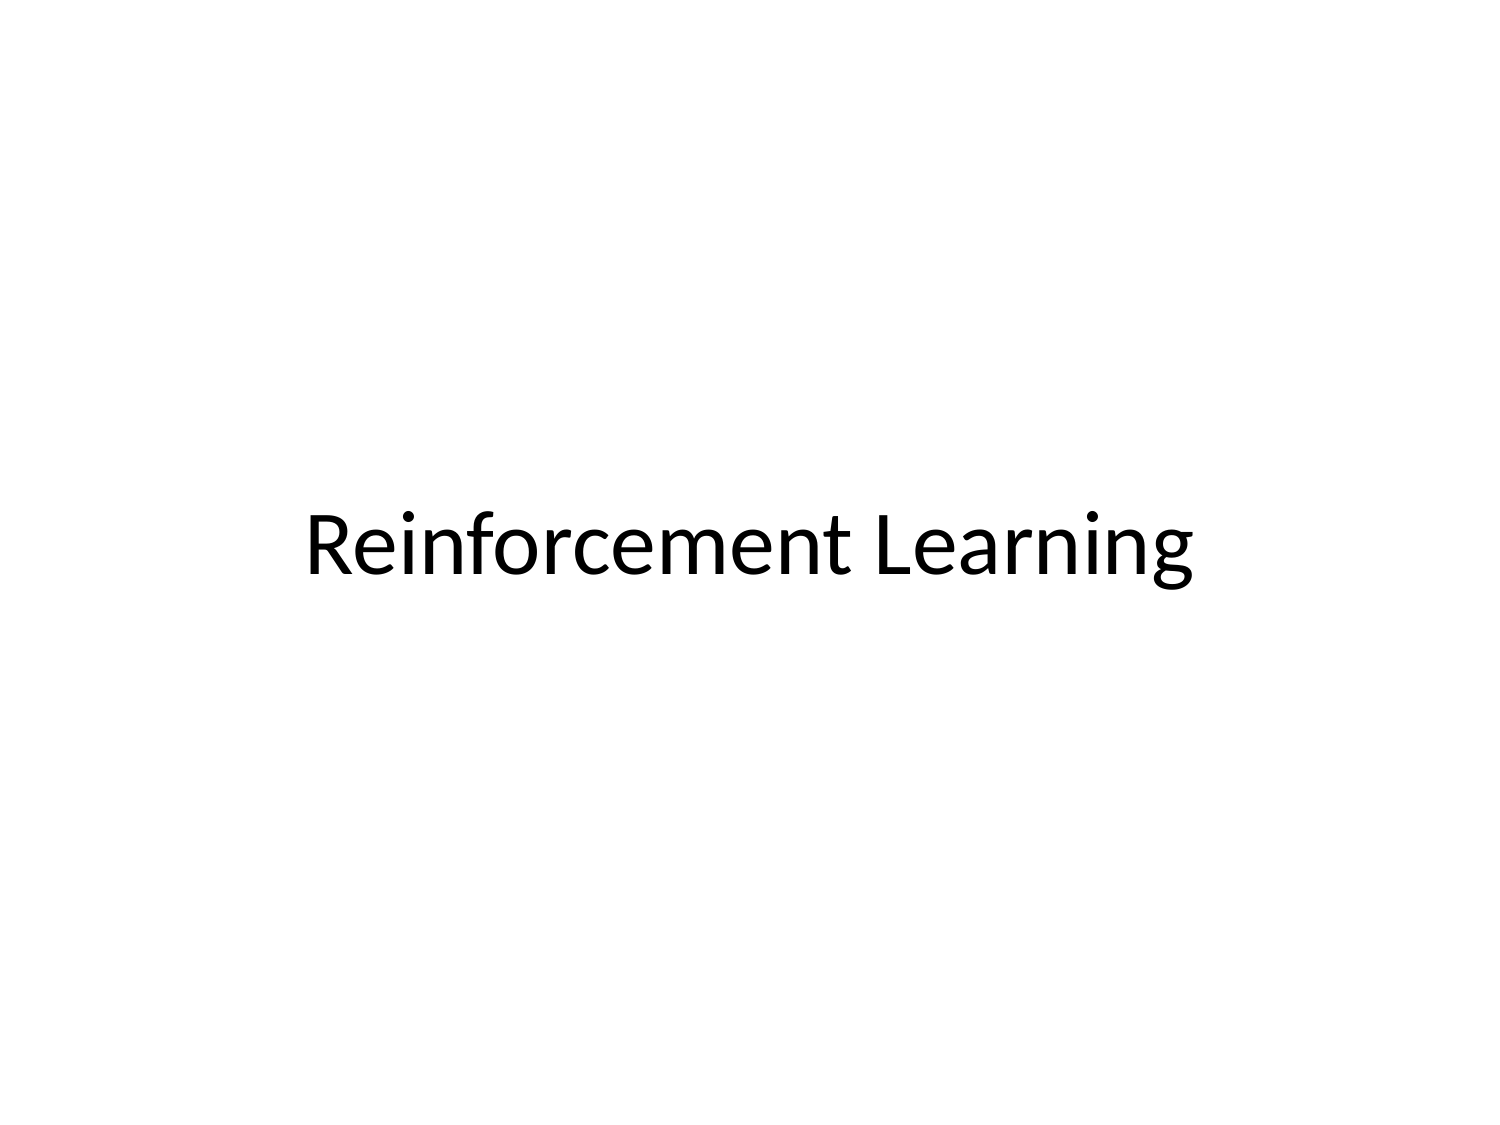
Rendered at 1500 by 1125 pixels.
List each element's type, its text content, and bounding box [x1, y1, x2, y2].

title Reinforcement Learning [75, 444, 1426, 632]
